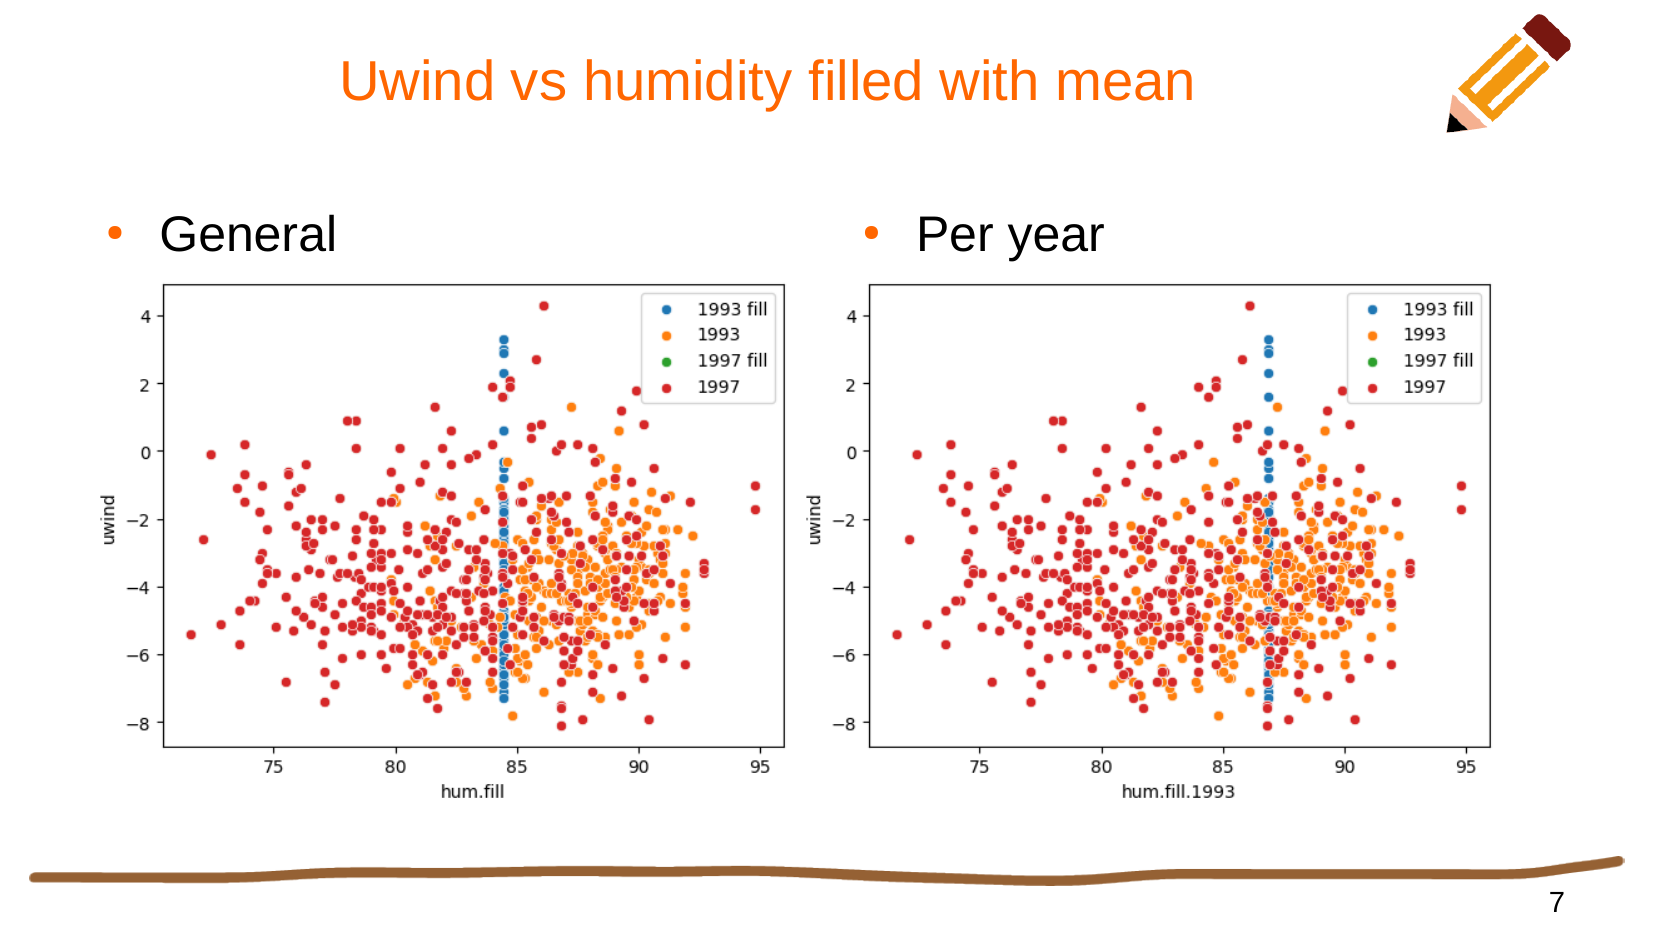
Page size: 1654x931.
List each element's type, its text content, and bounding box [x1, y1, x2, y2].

list Per year [845, 206, 1566, 266]
picture [29, 856, 1625, 886]
list General [88, 206, 809, 266]
picture [88, 273, 1501, 814]
picture [1446, 14, 1571, 133]
title Uwind vs humidity filled with mean [88, 29, 1447, 133]
